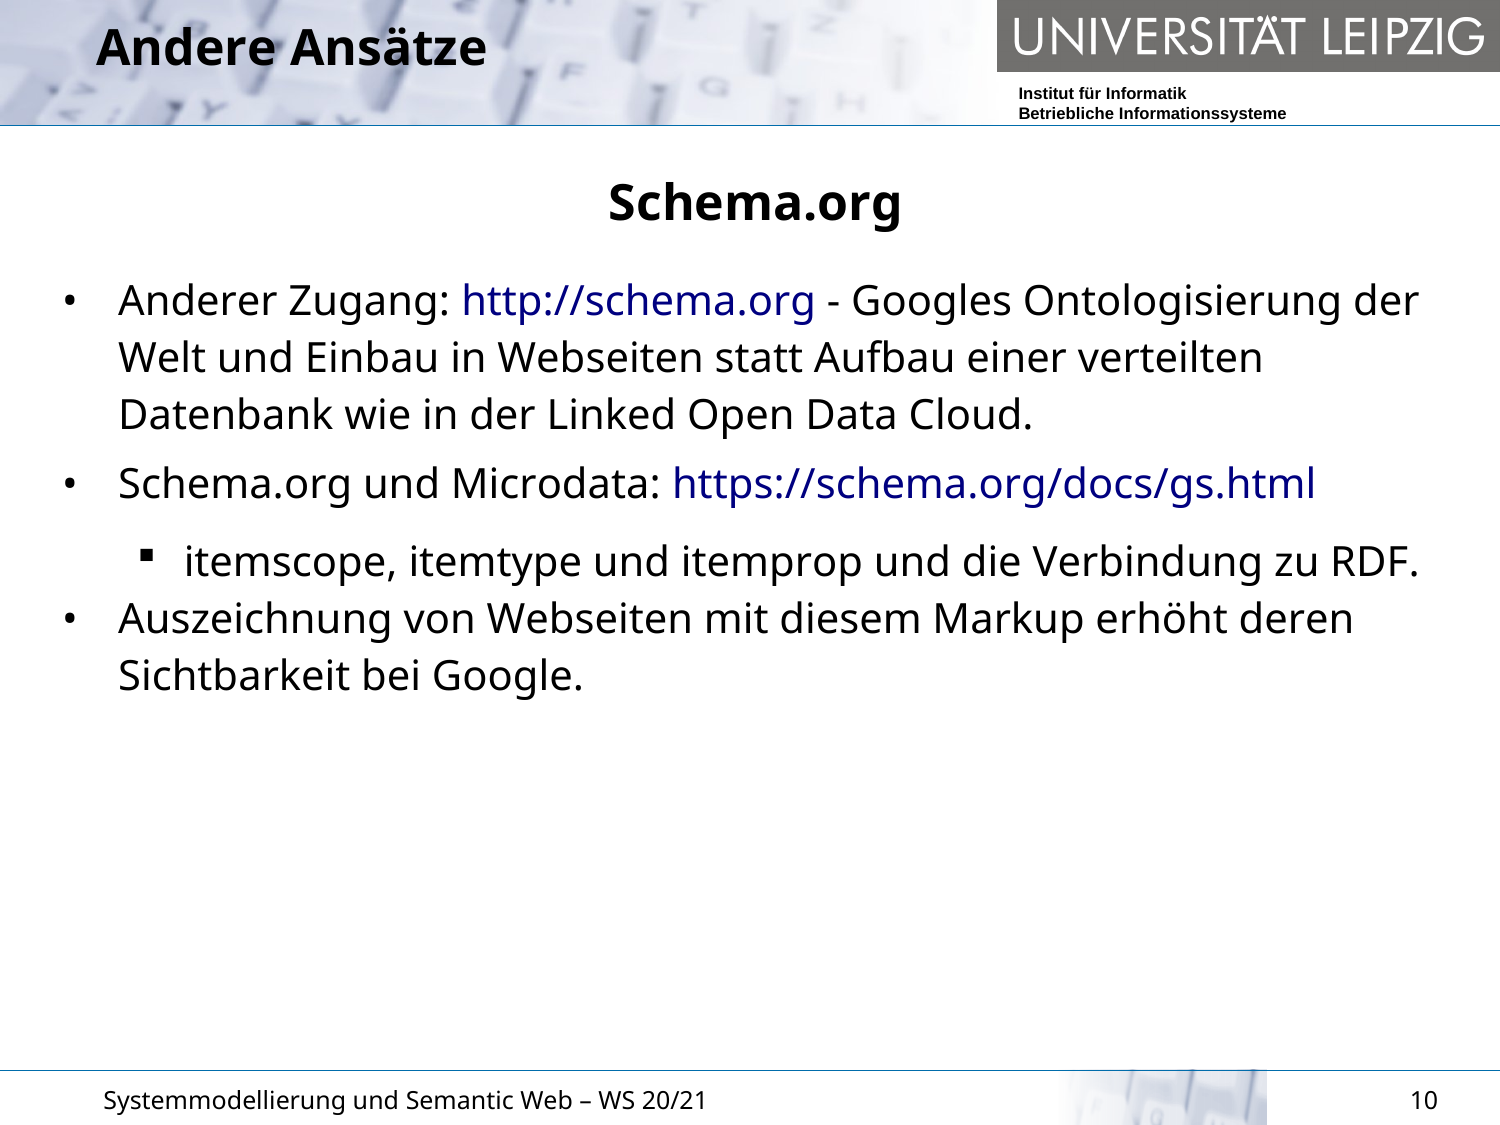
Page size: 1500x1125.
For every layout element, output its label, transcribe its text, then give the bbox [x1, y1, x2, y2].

list Schema.org Anderer Zugang: http://schema.org - Googles Ontologisierung der Welt und Einbau in Webseiten statt Aufbau einer verteilten Datenbank wie in der Linked Open Data Cloud. Schema.org und Microdata: https://schema.org/docs/gs.html itemscope, itemtype und itemprop und die Verbindung zu RDF. Auszeichnung von Webseiten mit diesem Markup erhöht deren Sichtbarkeit bei Google. [47, 159, 1465, 1049]
picture [0, 0, 1500, 125]
picture [1057, 1071, 1267, 1125]
text_box Andere Ansätze [81, 7, 504, 84]
